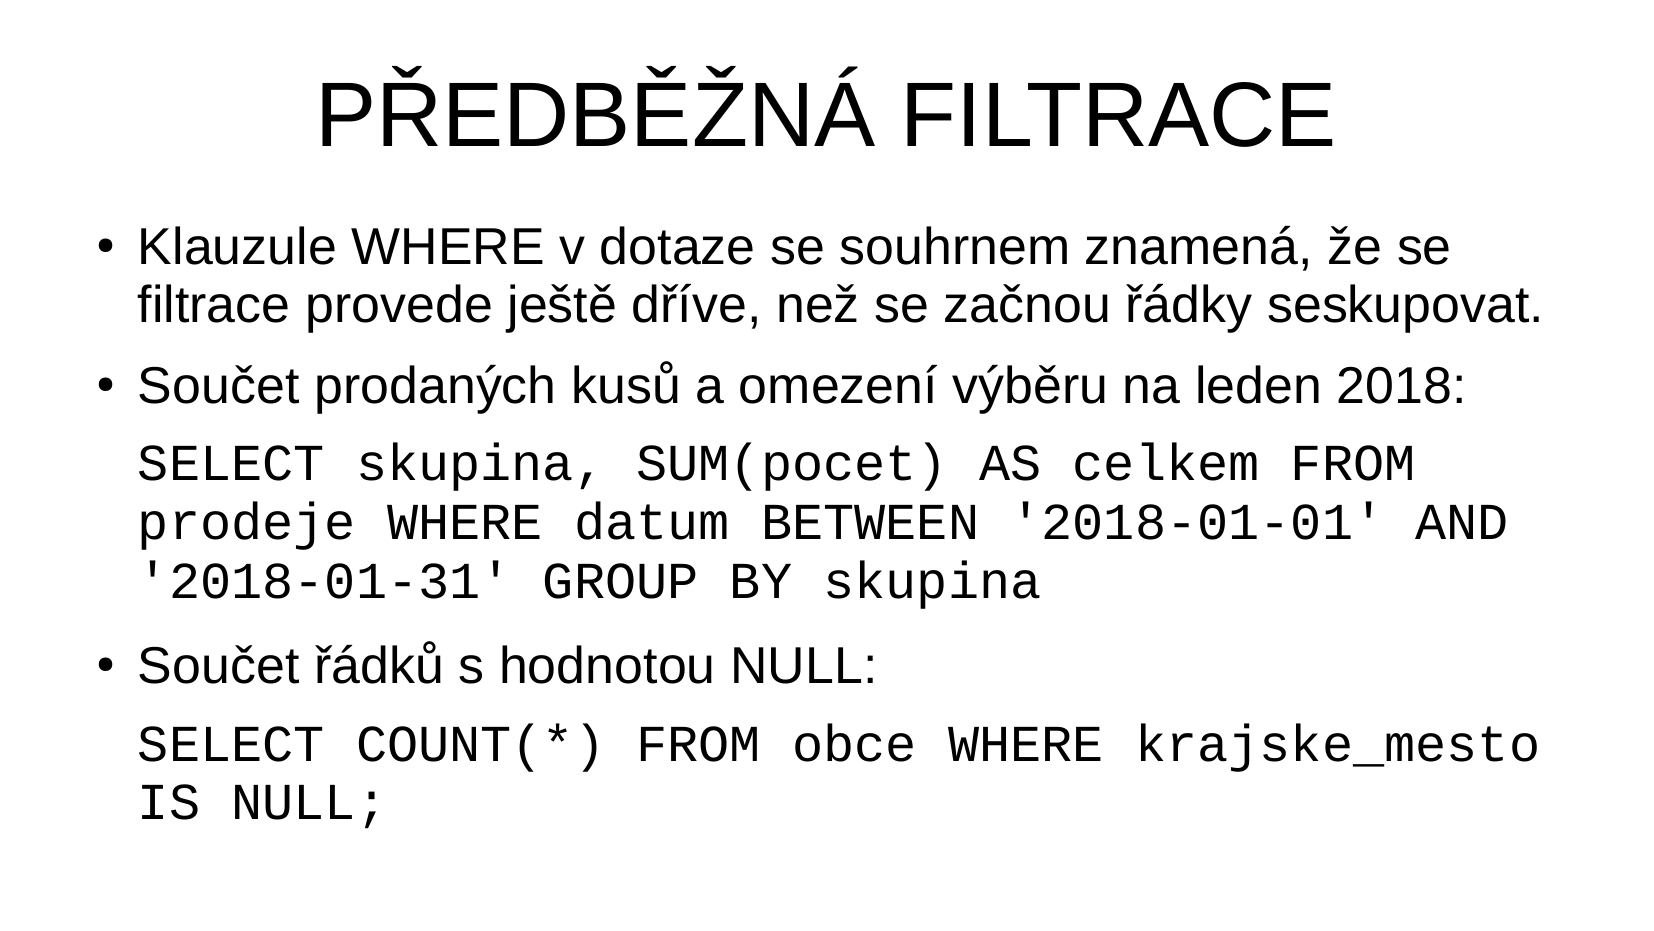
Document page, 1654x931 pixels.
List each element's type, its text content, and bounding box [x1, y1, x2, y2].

title PŘEDBĚŽNÁ FILTRACE [82, 37, 1571, 193]
list Klauzule WHERE v dotaze se souhrnem znamená, že se filtrace provede ještě dříve, než se začnou řádky seskupovat. Součet prodaných kusů a omezení výběru na leden 2018: SELECT skupina, SUM(pocet) AS celkem FROM prodeje WHERE datum BETWEEN '2018-01-01' AND '2018-01-31' GROUP BY skupina Součet řádků s hodnotou NULL: SELECT COUNT(*) FROM obce WHERE krajske_mesto IS NULL; [82, 217, 1571, 886]
